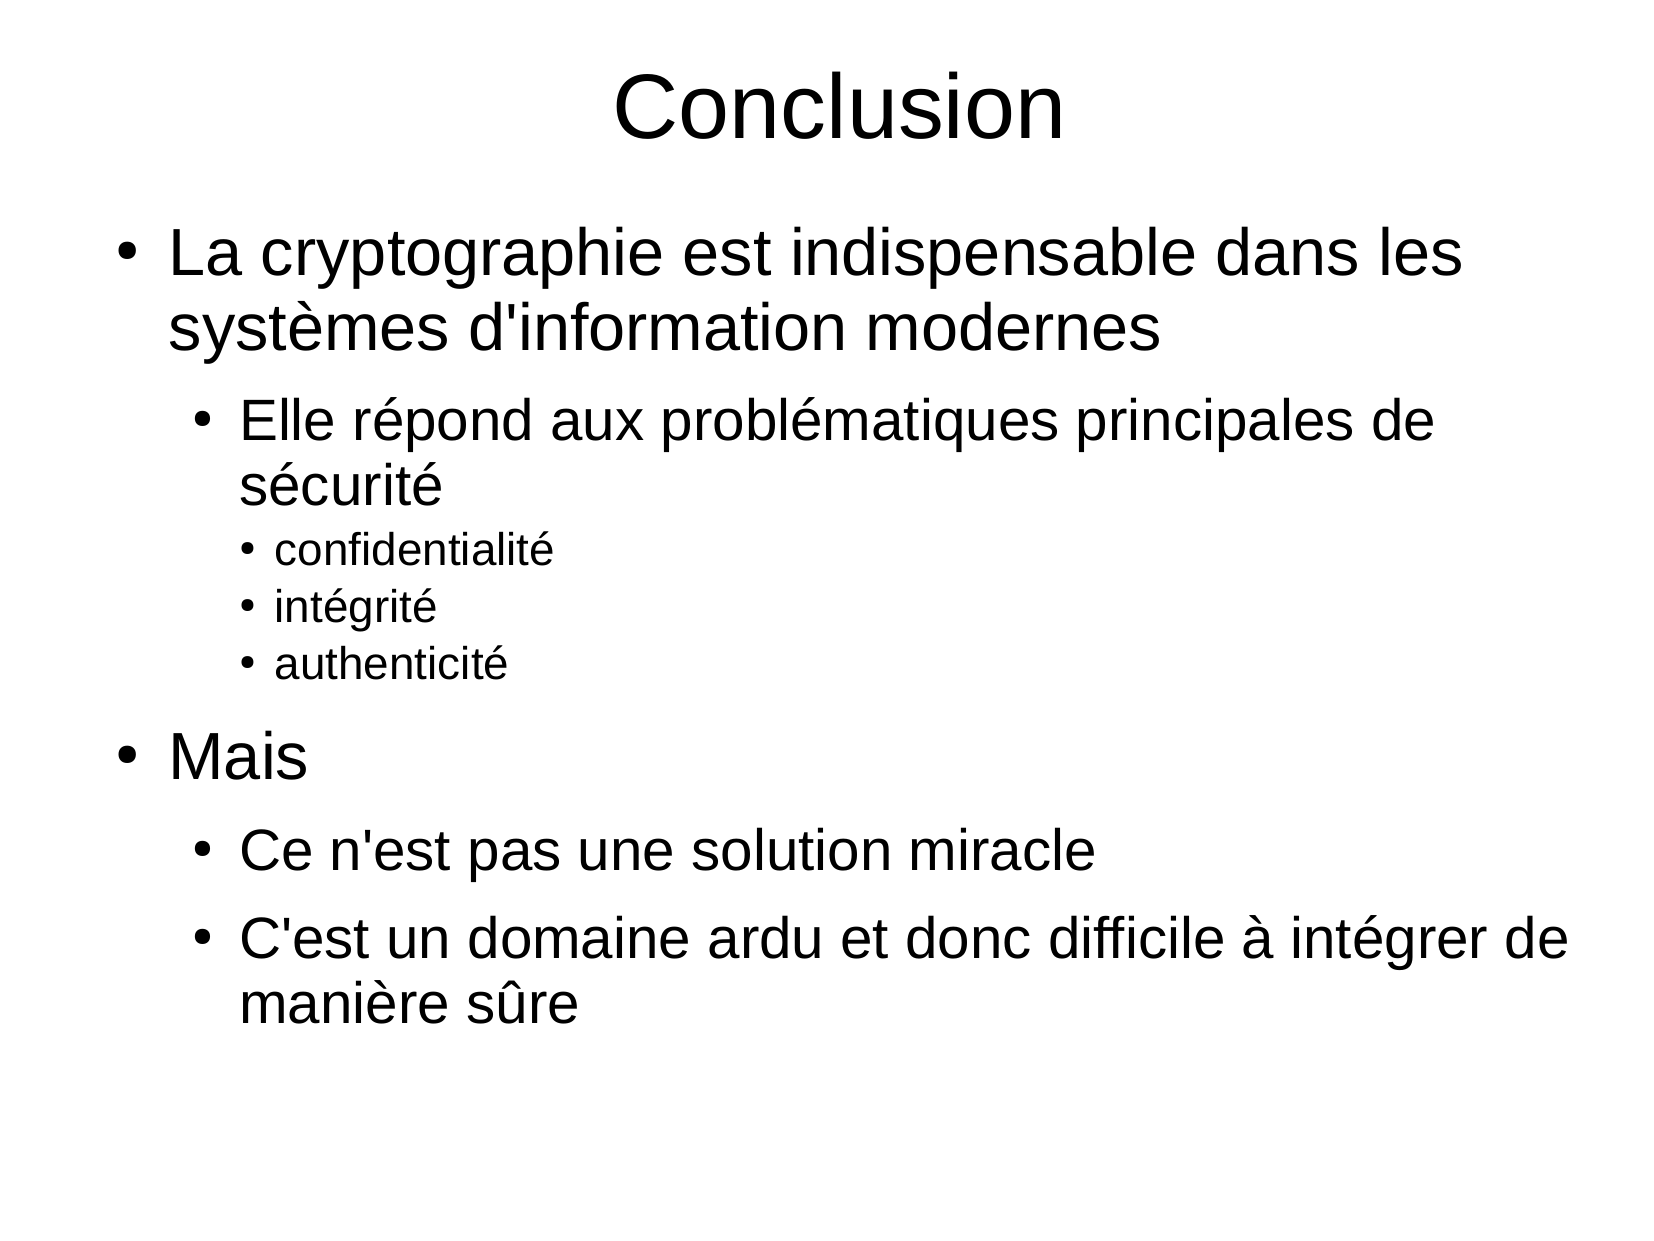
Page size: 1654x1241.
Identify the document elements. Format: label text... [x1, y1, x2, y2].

list La cryptographie est indispensable dans les systèmes d'information modernes Elle répond aux problématiques principales de sécurité confidentialité intégrité authenticité Mais Ce n'est pas une solution miracle C'est un domaine ardu et donc difficile à intégrer de manière sûre [97, 214, 1586, 1127]
title Conclusion [247, 32, 1433, 181]
